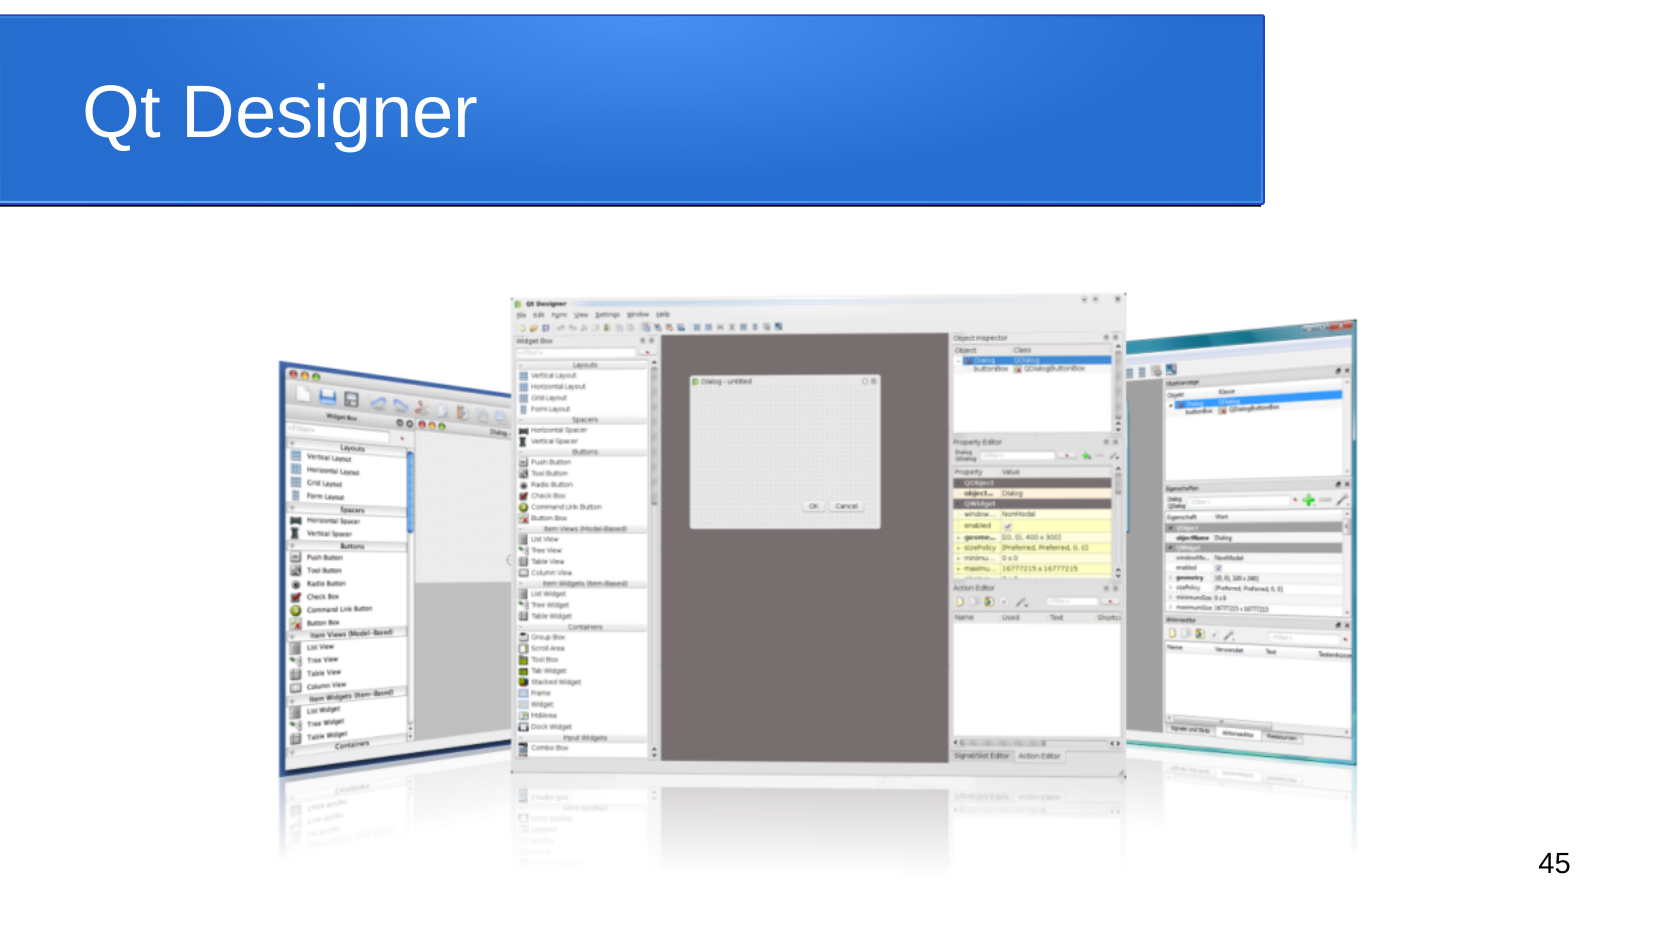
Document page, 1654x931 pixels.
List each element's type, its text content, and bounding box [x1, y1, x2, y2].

picture [225, 224, 1429, 909]
title Qt Designer [82, 35, 1235, 189]
